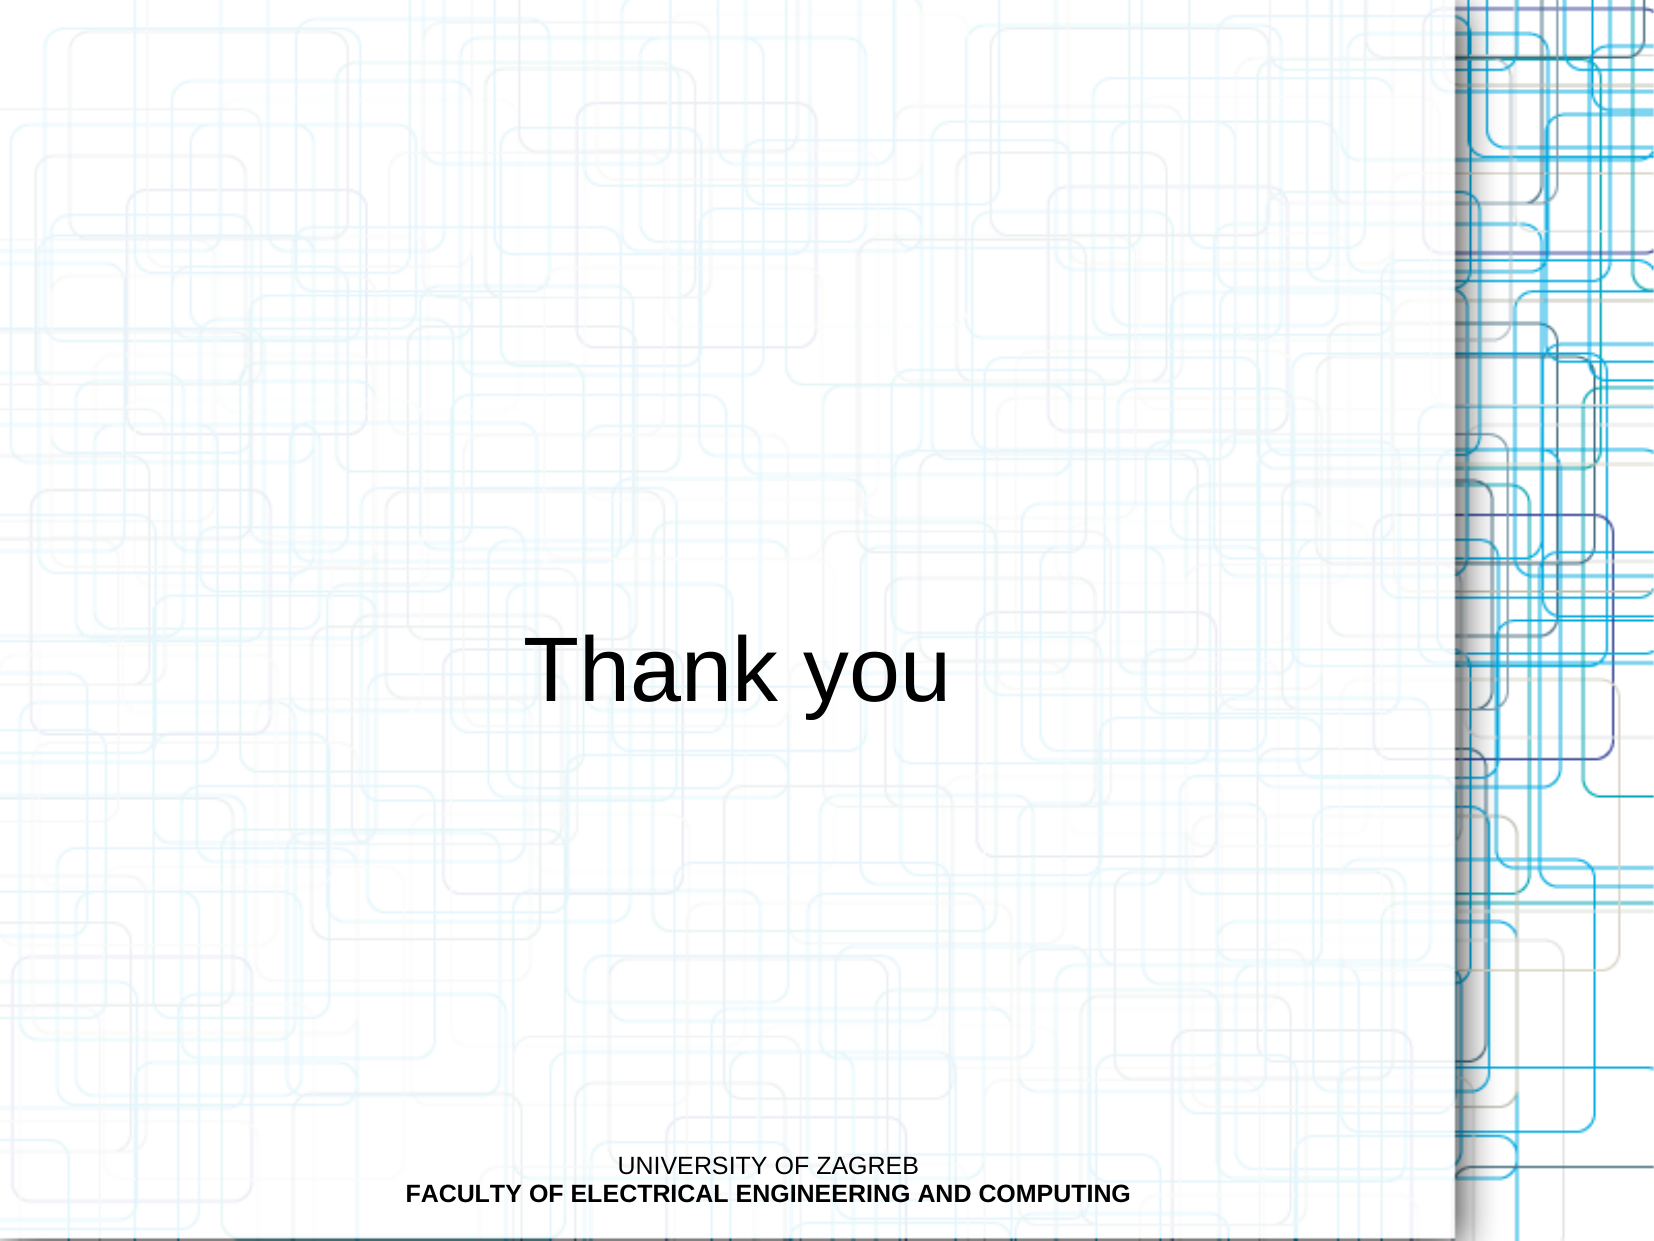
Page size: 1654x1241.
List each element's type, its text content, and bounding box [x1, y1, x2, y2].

picture [0, 0, 1654, 1241]
subtitle Thank you [59, 49, 1418, 1241]
